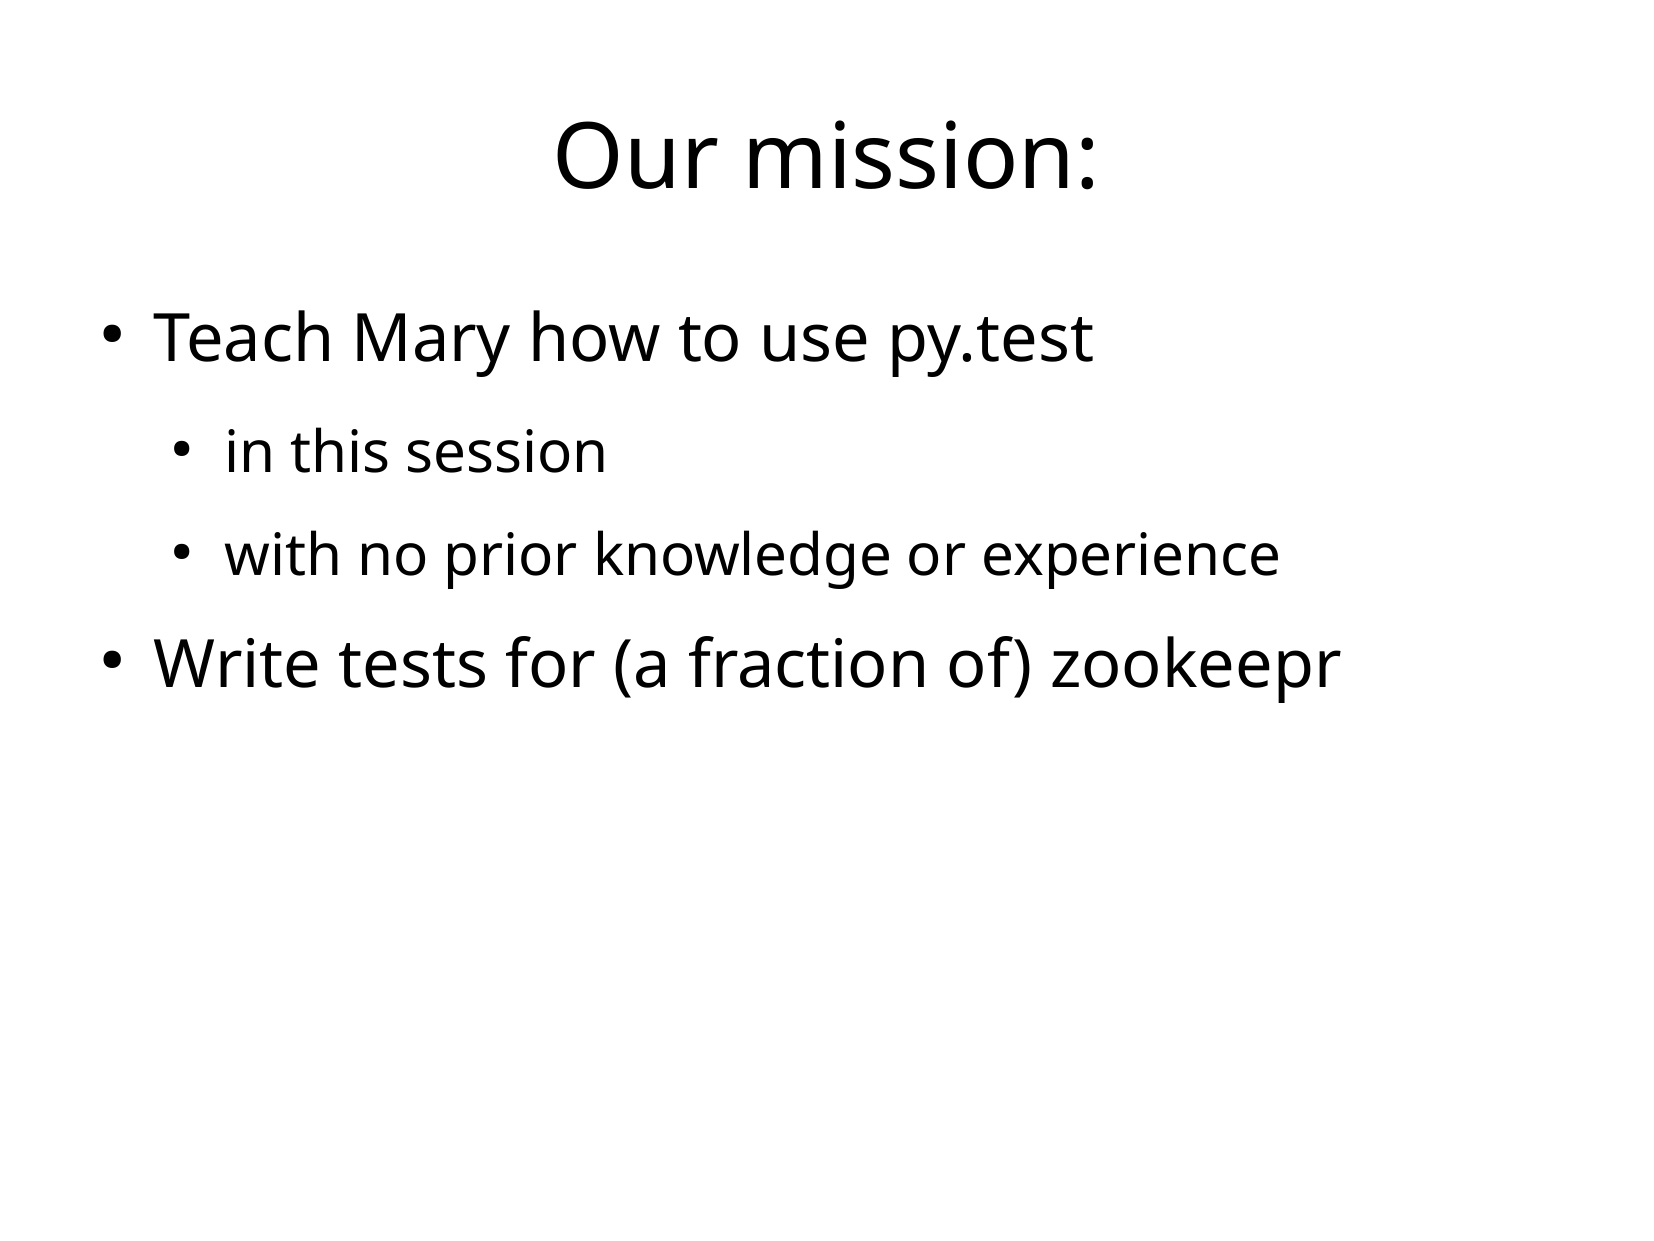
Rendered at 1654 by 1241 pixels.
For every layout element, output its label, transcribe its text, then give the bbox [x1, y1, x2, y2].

title Our mission: [82, 49, 1571, 257]
list Teach Mary how to use py.test in this session with no prior knowledge or experience Write tests for (a fraction of) zookeepr [82, 290, 1571, 1010]
